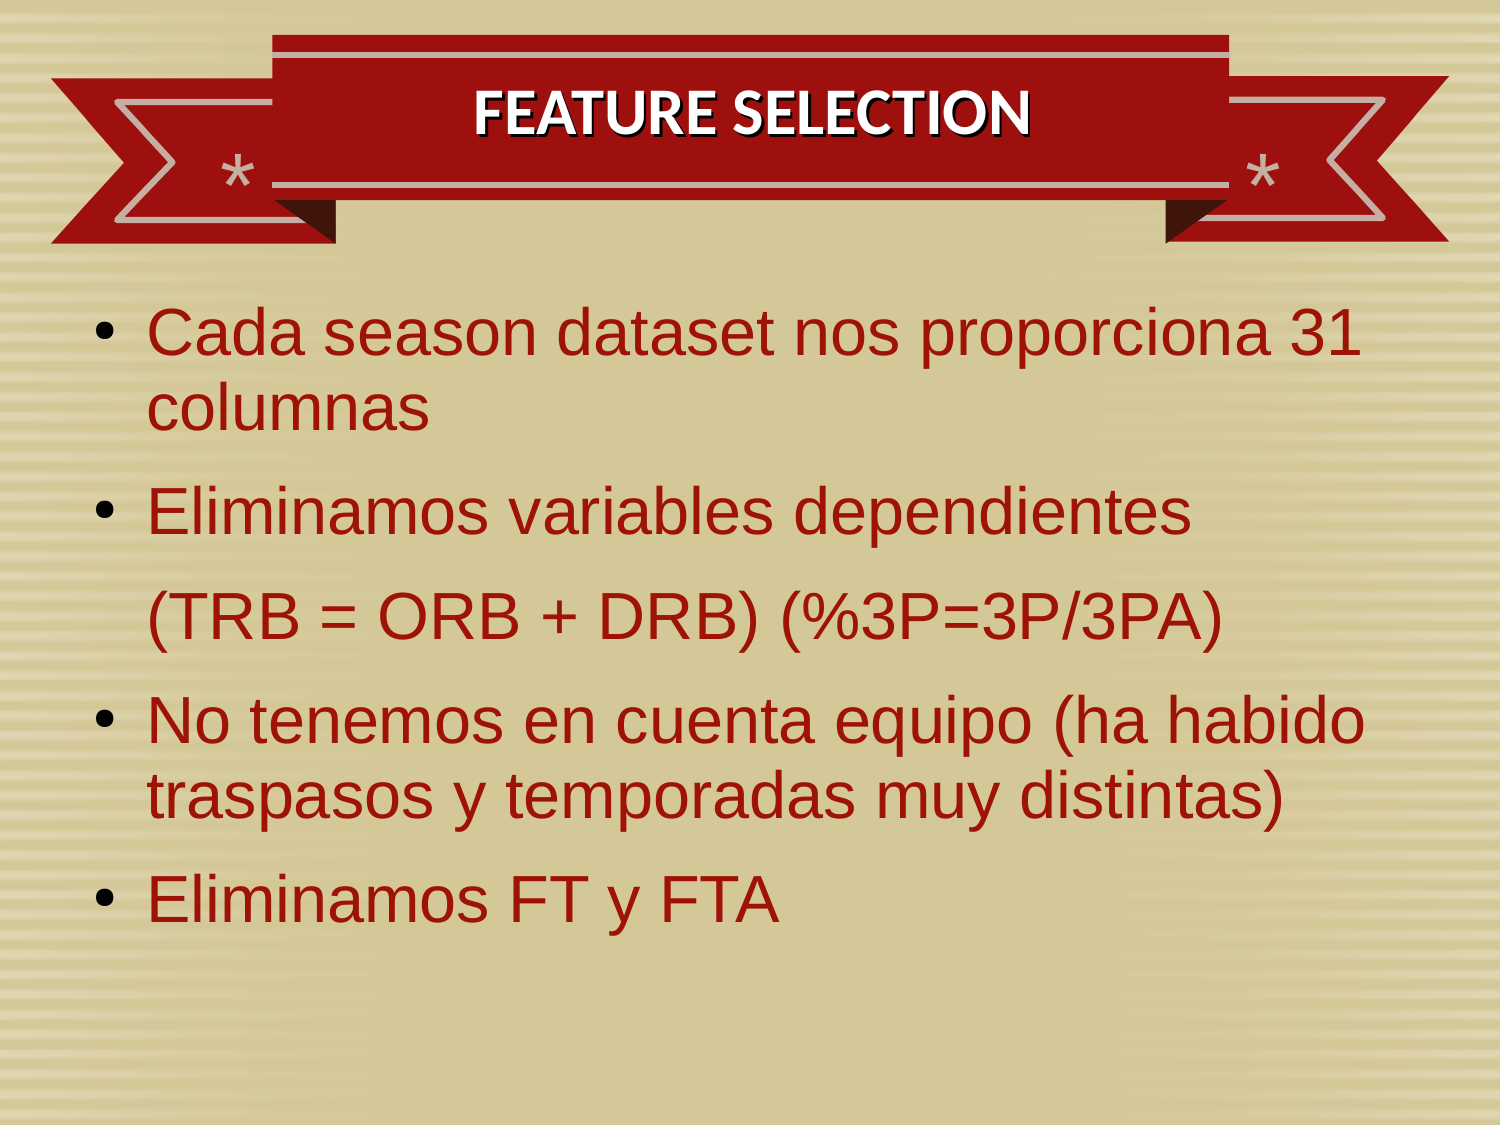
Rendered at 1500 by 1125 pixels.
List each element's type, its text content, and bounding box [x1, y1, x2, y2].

title FEATURE SELECTION [265, 59, 1241, 178]
picture [0, 0, 1500, 1125]
list Cada season dataset nos proporciona 31 columnas Eliminamos variables dependientes (TRB = ORB + DRB) (%3P=3P/3PA) No tenemos en cuenta equipo (ha habido traspasos y temporadas muy distintas) Eliminamos FT y FTA [75, 295, 1448, 1042]
